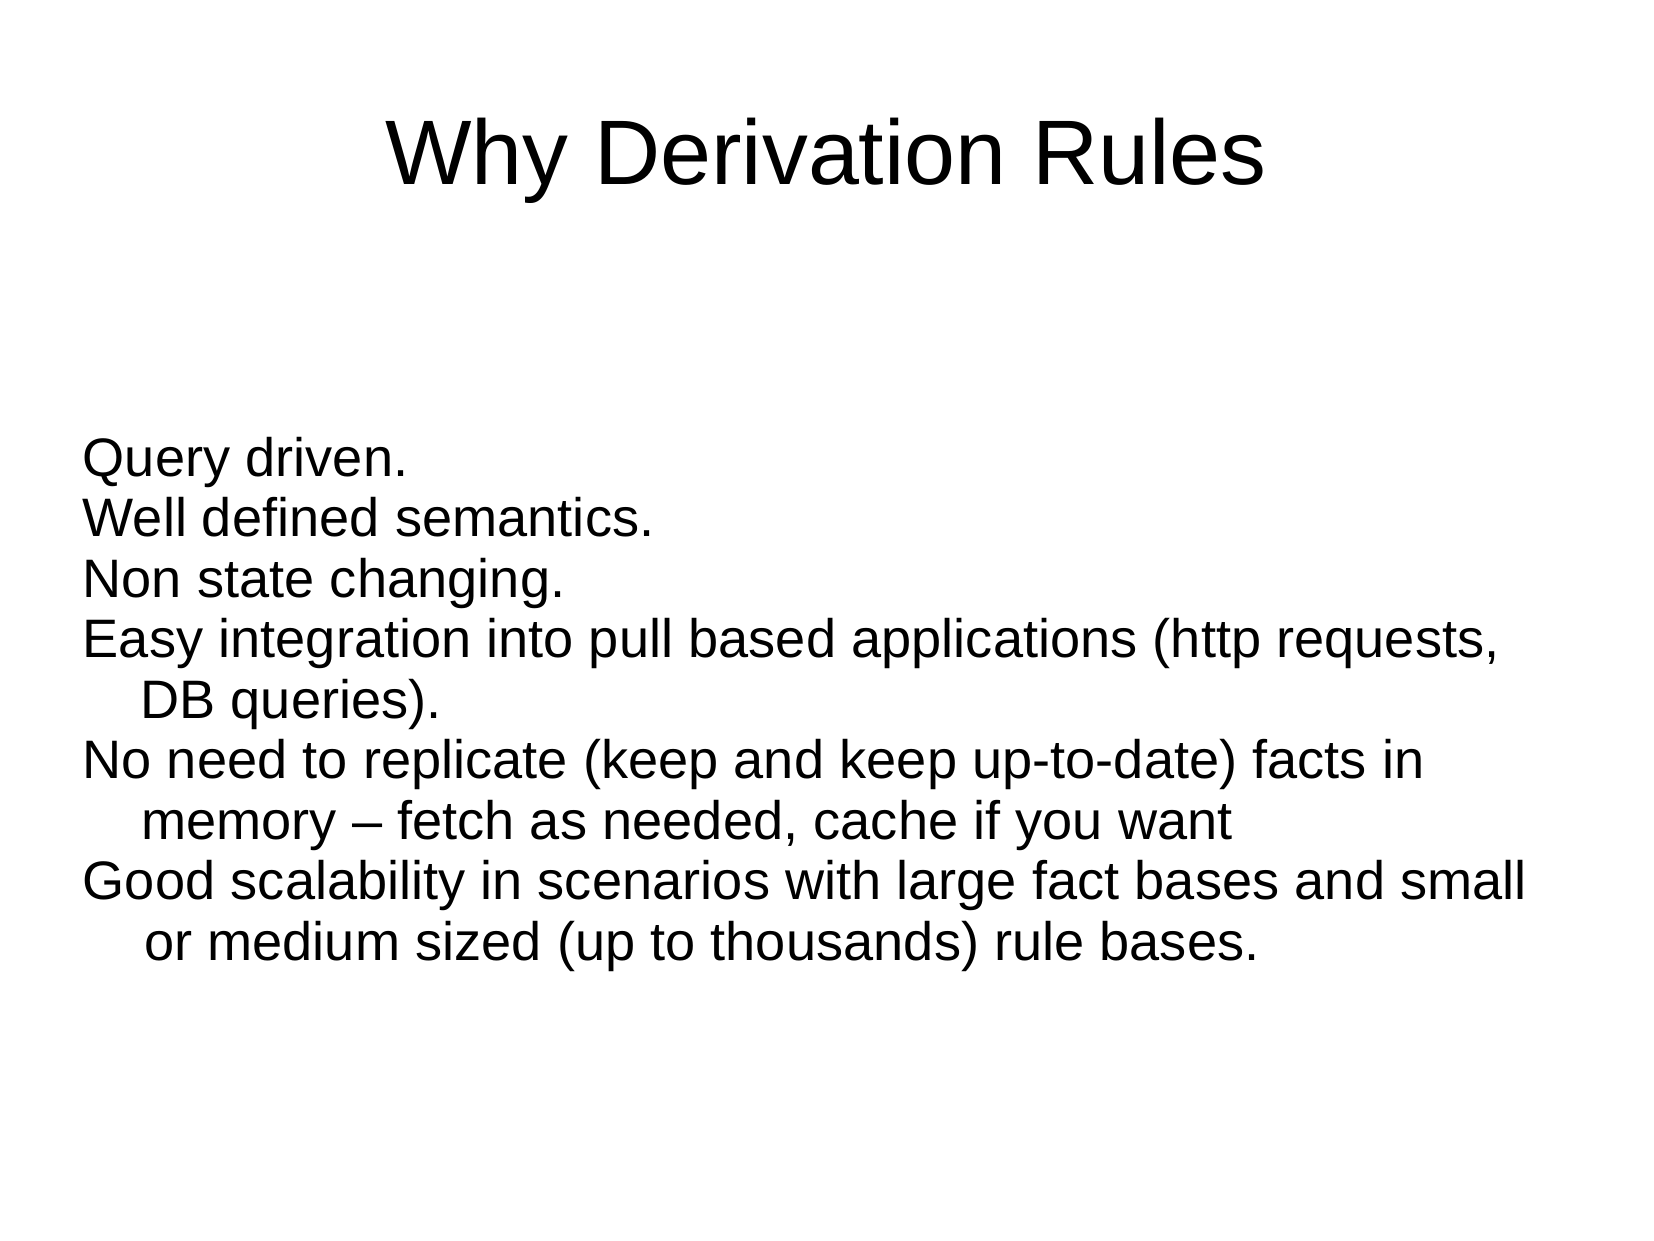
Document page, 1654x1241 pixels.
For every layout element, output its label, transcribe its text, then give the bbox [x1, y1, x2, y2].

subtitle Query driven. Well defined semantics. Non state changing. Easy integration into pull based applications (http requests, DB queries). No need to replicate (keep and keep up-to-date) facts in memory – fetch as needed, cache if you want Good scalability in scenarios with large fact bases and small or medium sized (up to thousands) rule bases. [82, 297, 1571, 1102]
title Why Derivation Rules [82, 49, 1571, 257]
